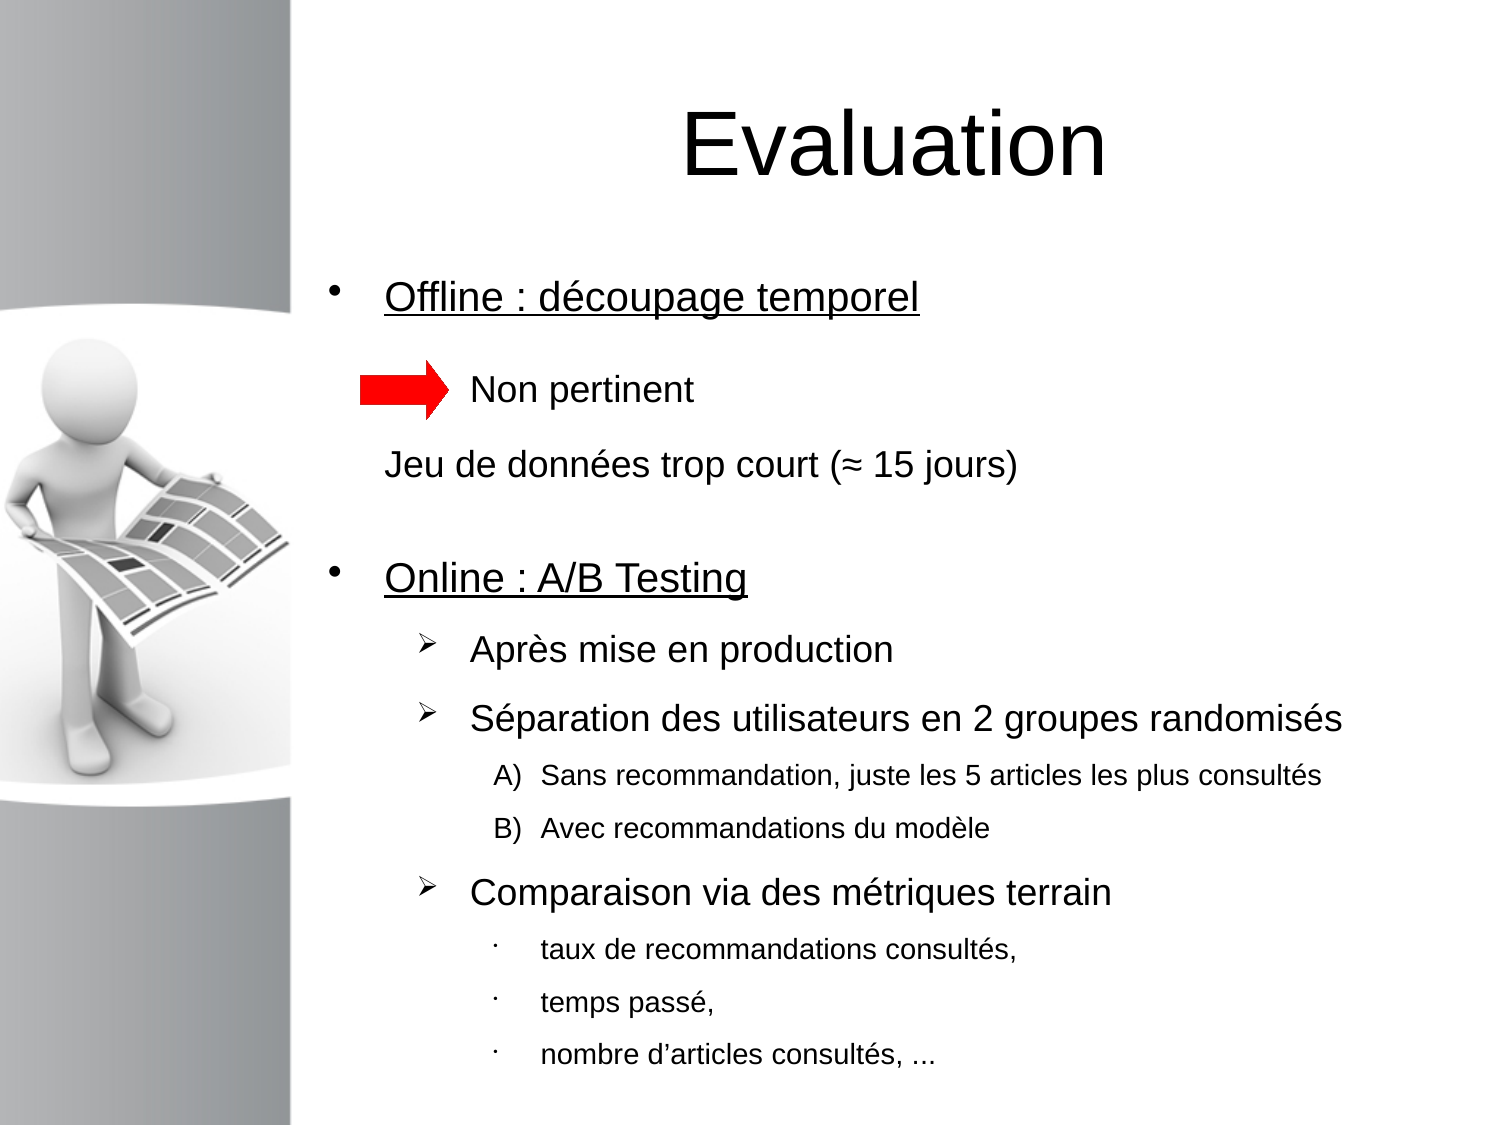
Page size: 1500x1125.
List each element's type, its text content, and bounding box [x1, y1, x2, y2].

text_box [360, 360, 449, 420]
title Evaluation [312, 45, 1477, 233]
picture [0, 0, 1500, 1125]
list Offline : découpage temporel Non pertinent Jeu de données trop court (≈ 15 jours) Online : A/B Testing Après mise en production Séparation des utilisateurs en 2 groupes randomisés Sans recommandation, juste les 5 articles les plus consultés Avec recommandations du modèle Comparaison via des métriques terrain taux de recommandations consultés, temps passé, nombre d’articles consultés, ... [312, 262, 1500, 1093]
